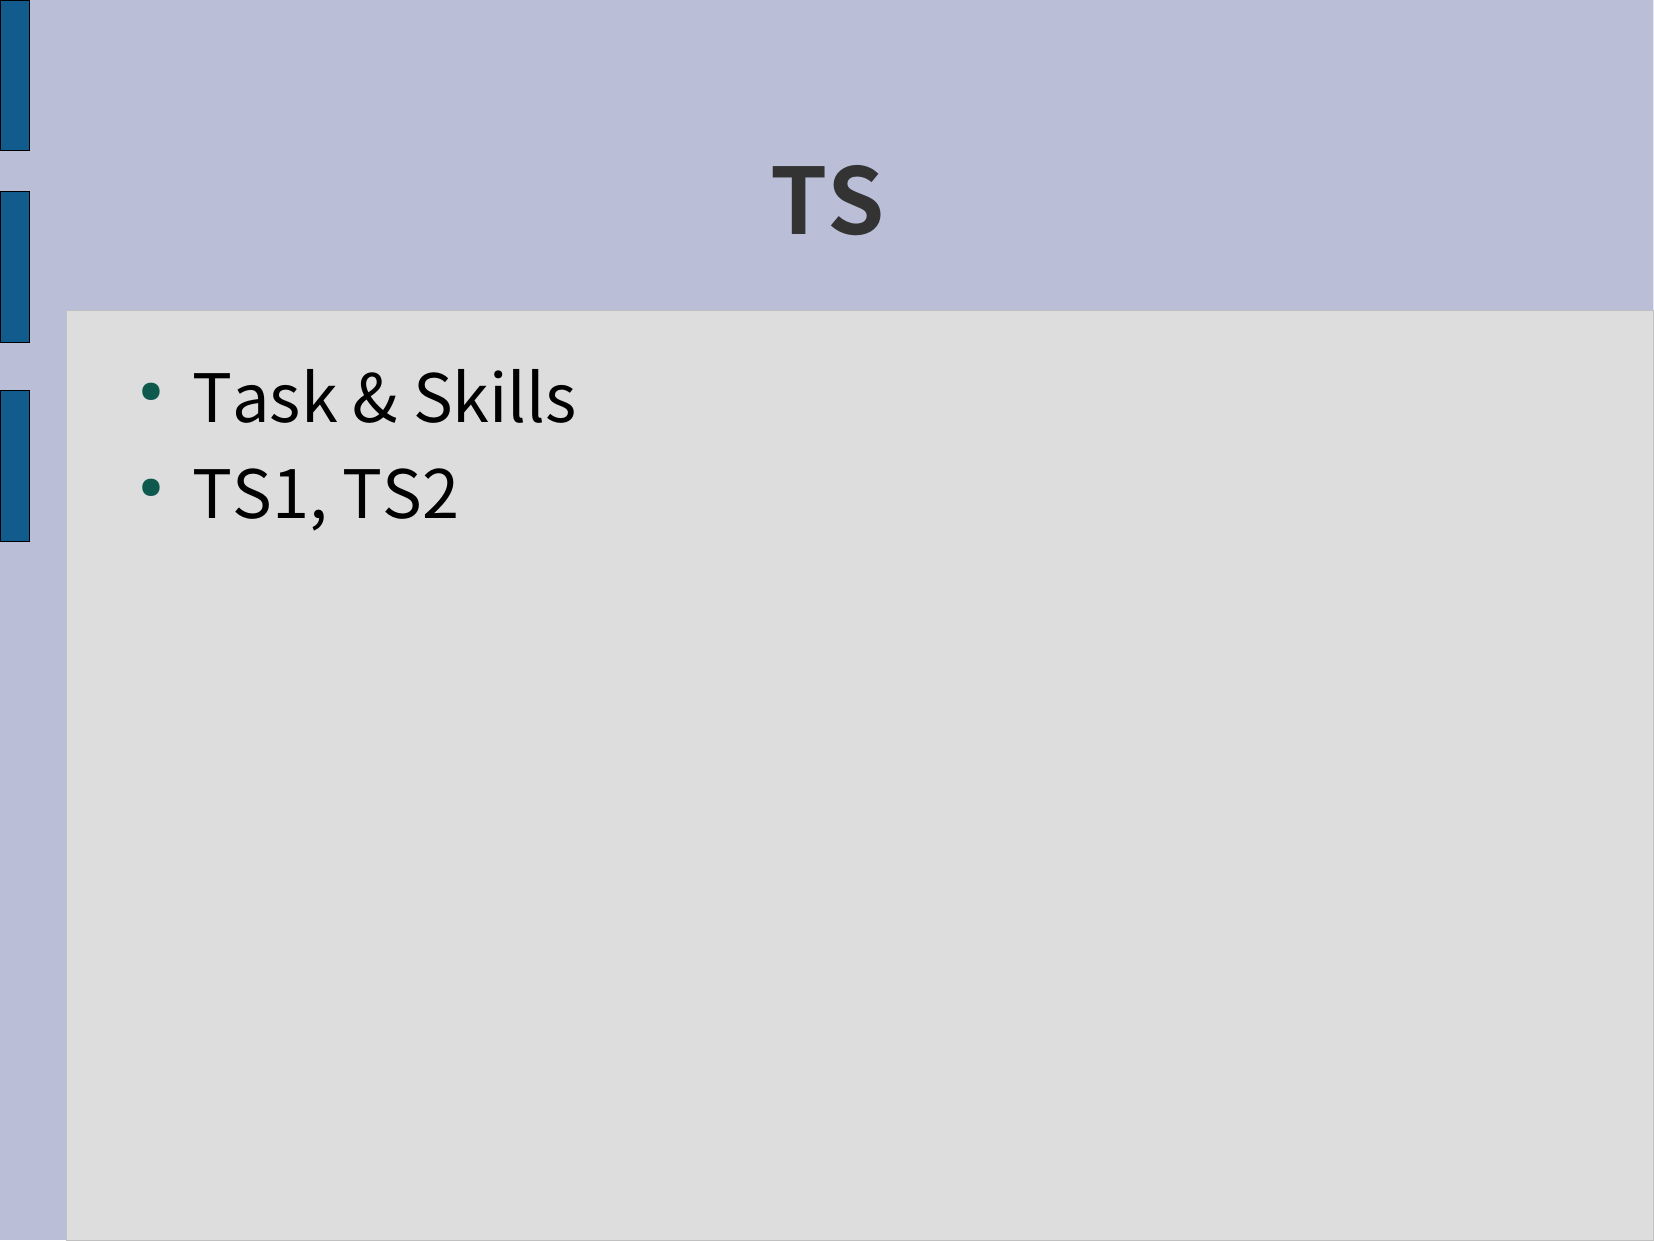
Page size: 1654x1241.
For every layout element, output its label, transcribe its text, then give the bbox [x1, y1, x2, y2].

list Task & Skills TS1, TS2 [121, 344, 1534, 1164]
title TS [121, 91, 1534, 299]
